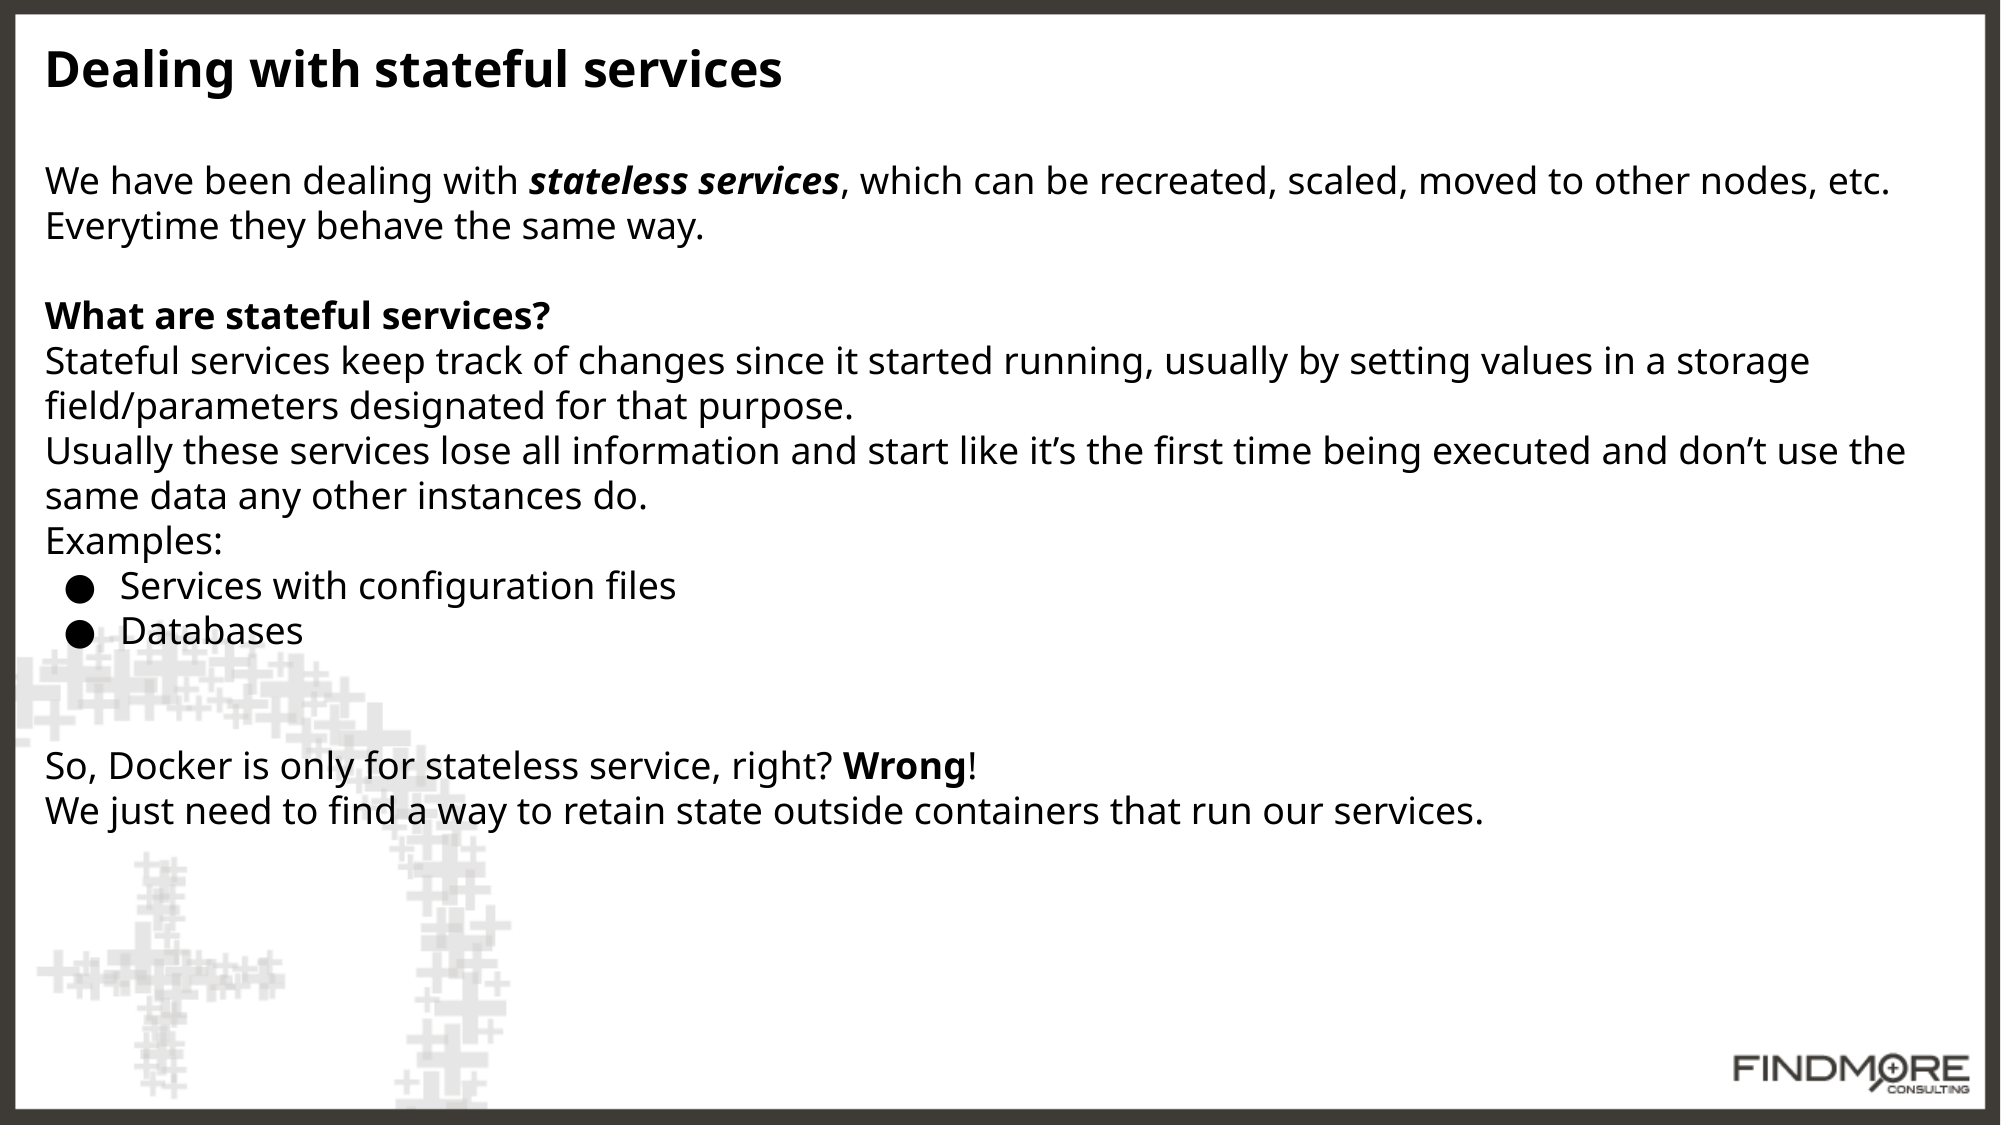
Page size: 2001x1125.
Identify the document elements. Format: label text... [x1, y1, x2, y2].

text_box Dealing with stateful services We have been dealing with stateless services, which can be recreated, scaled, moved to other nodes, etc. Everytime they behave the same way. What are stateful services? Stateful services keep track of changes since it started running, usually by setting values in a storage field/parameters designated for that purpose. Usually these services lose all information and start like it’s the first time being executed and don’t use the same data any other instances do. Examples: Services with configuration files Databases So, Docker is only for stateless service, right? Wrong! We just need to find a way to retain state outside containers that run our services. [29, 29, 1950, 1061]
picture [0, 0, 2001, 1125]
